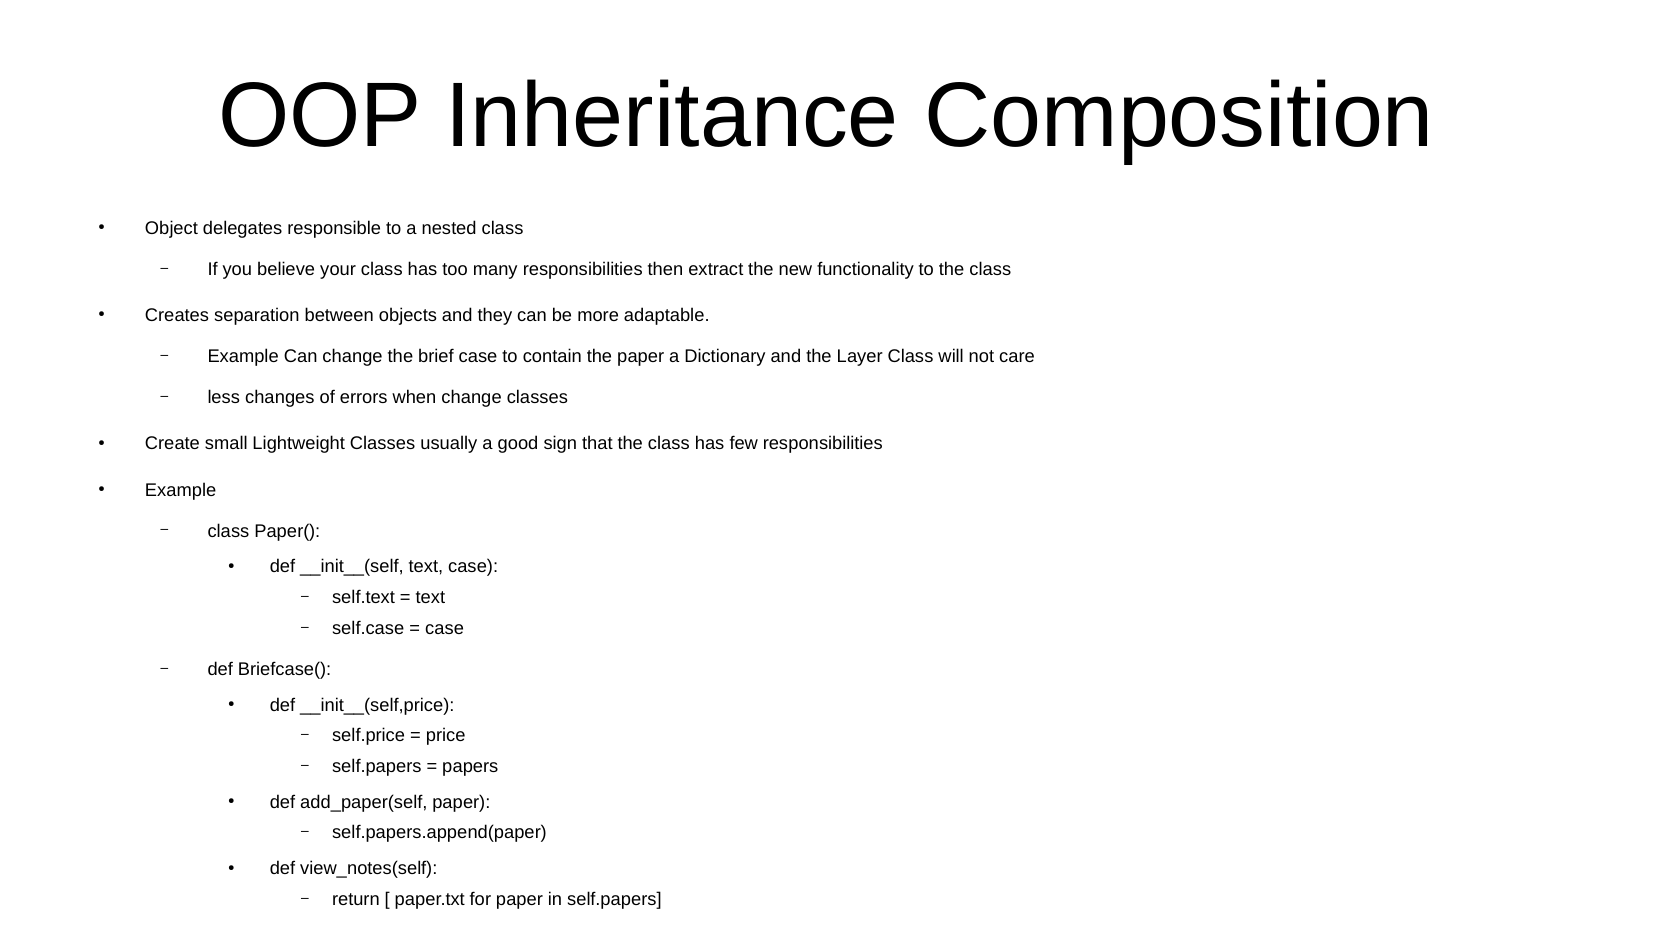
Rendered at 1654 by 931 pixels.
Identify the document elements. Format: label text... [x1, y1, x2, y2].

list Object delegates responsible to a nested class If you believe your class has too many responsibilities then extract the new functionality to the class Creates separation between objects and they can be more adaptable. Example Can change the brief case to contain the paper a Dictionary and the Layer Class will not care less changes of errors when change classes Create small Lightweight Classes usually a good sign that the class has few responsibilities Example class Paper(): def __init__(self, text, case): self.text = text self.case = case def Briefcase(): def __init__(self,price): self.price = price self.papers = papers def add_paper(self, paper): self.papers.append(paper) def view_notes(self): return [ paper.txt for paper in self.papers] [82, 217, 1636, 916]
title OOP Inheritance Composition [82, 37, 1571, 193]
